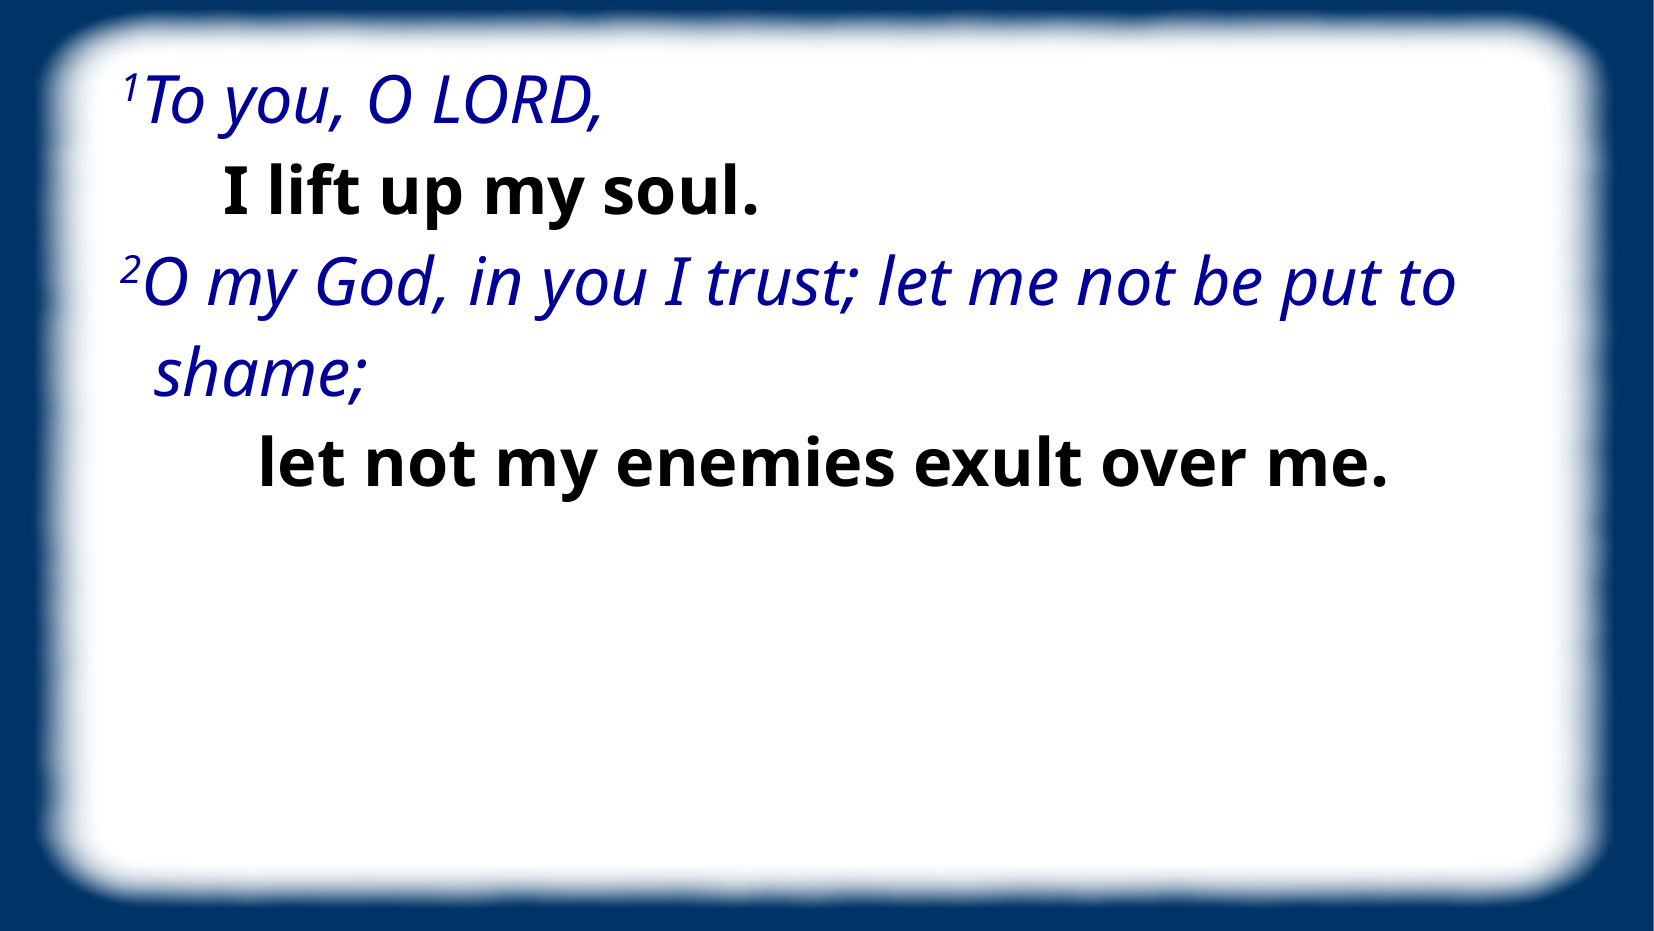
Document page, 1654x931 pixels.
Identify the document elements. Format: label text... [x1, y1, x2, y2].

picture [0, 0, 1654, 931]
text_box 1To you, O LORD, I lift up my soul. 2O my God, in you I trust; let me not be put to shame; let not my enemies exult over me. [105, 45, 1573, 504]
